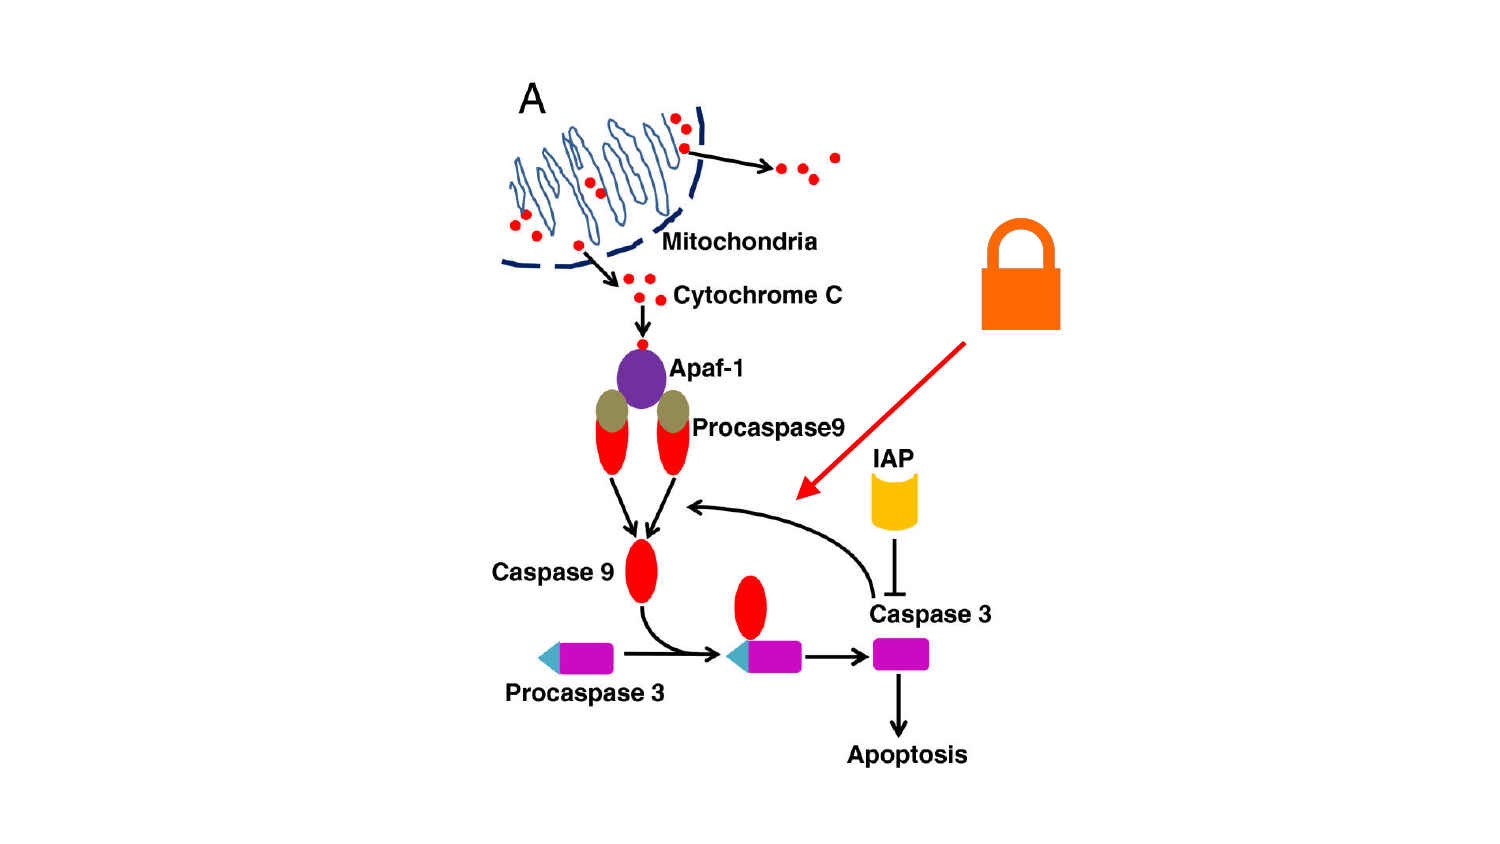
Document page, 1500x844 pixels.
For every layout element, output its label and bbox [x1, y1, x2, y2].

title [51, 72, 1449, 167]
picture [491, 167, 1077, 768]
